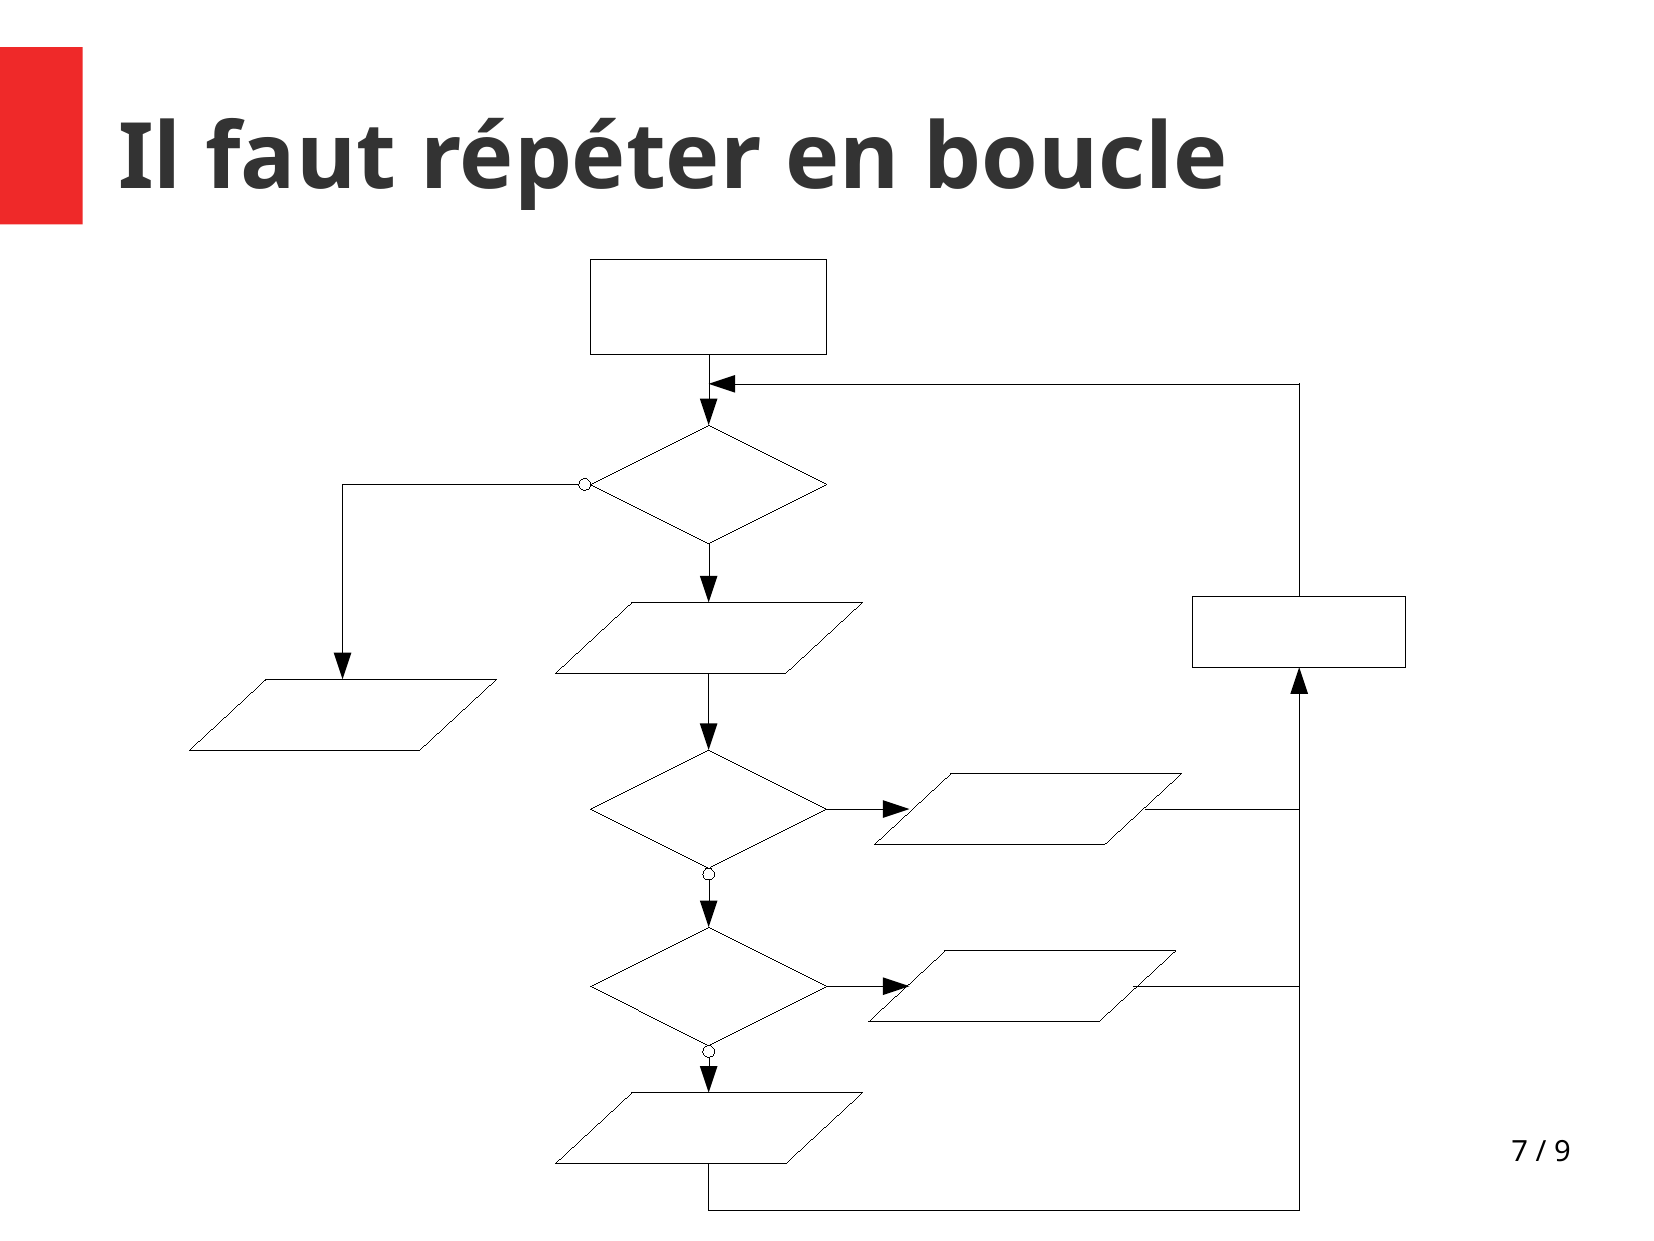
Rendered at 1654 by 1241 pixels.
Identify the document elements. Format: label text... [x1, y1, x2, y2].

title Il faut répéter en boucle [118, 45, 1571, 260]
